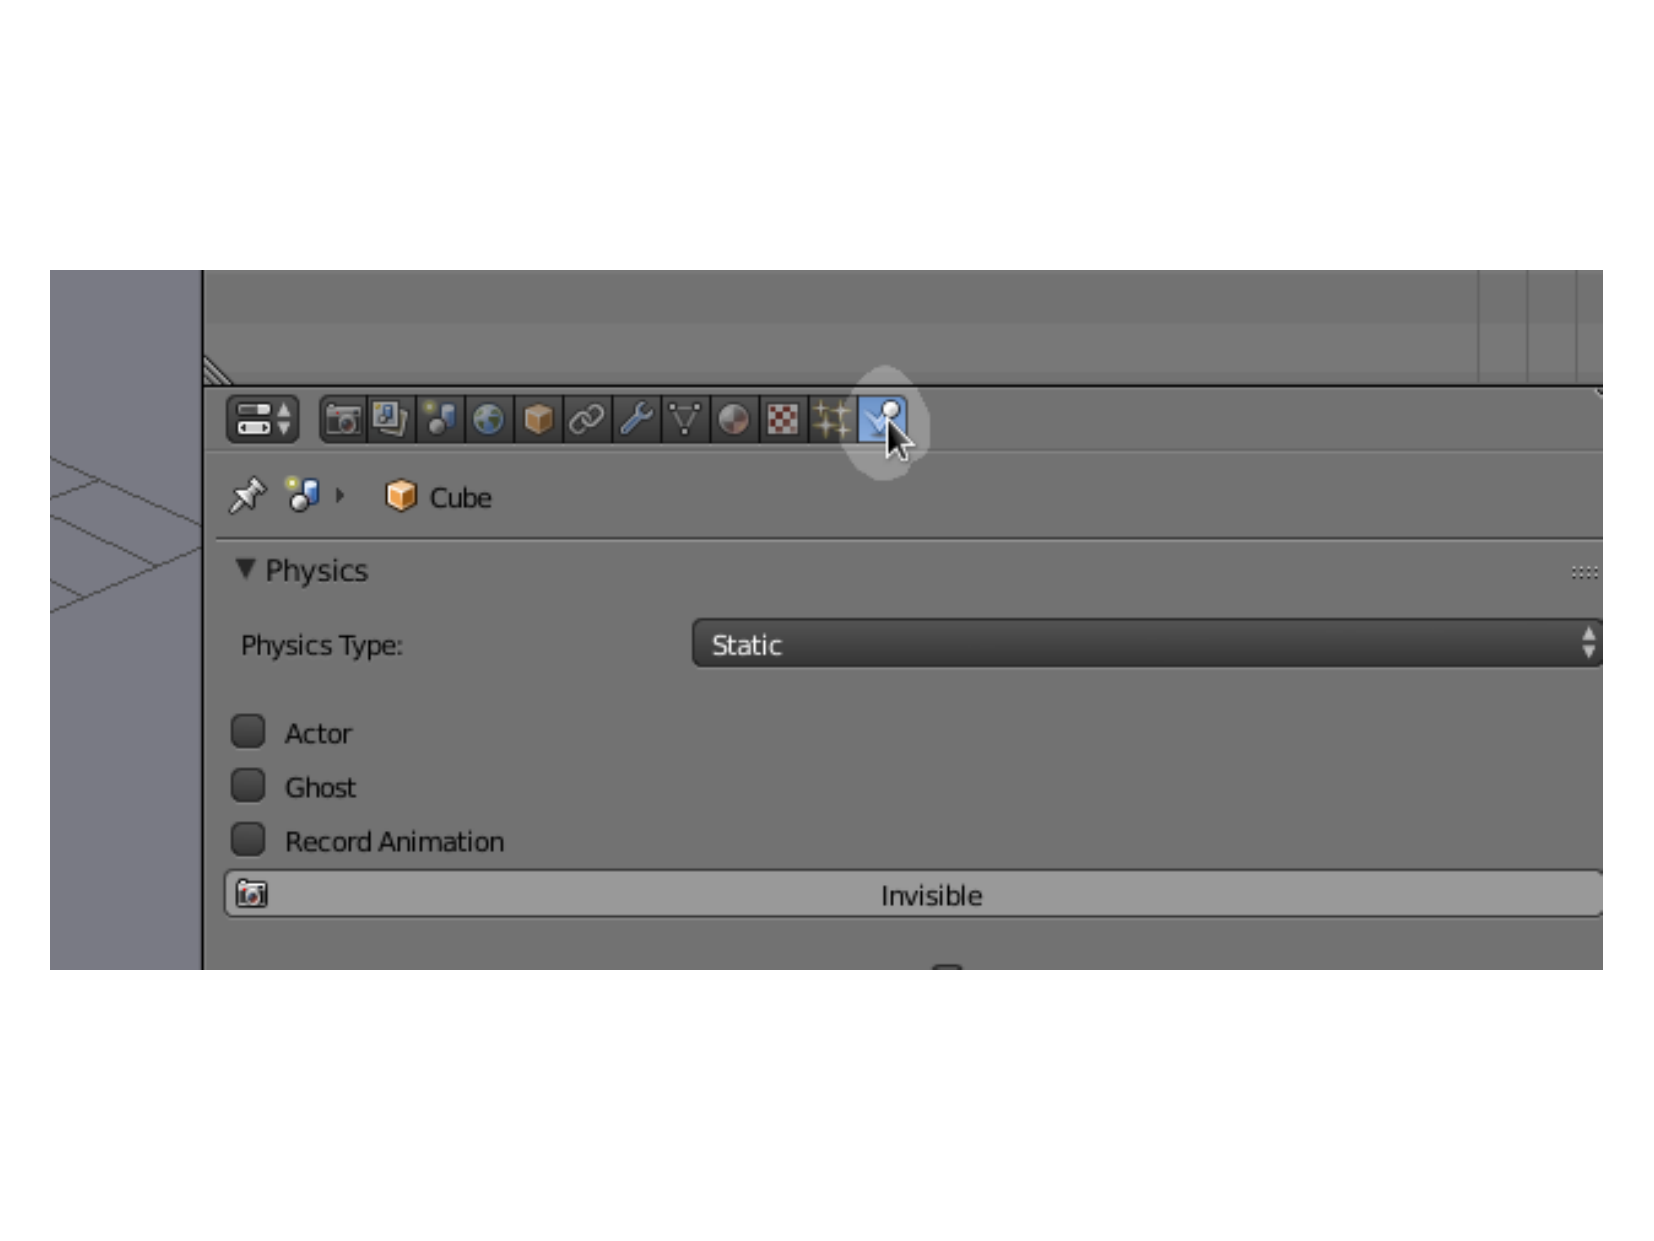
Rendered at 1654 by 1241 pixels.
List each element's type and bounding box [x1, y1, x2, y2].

picture [50, 270, 1603, 970]
